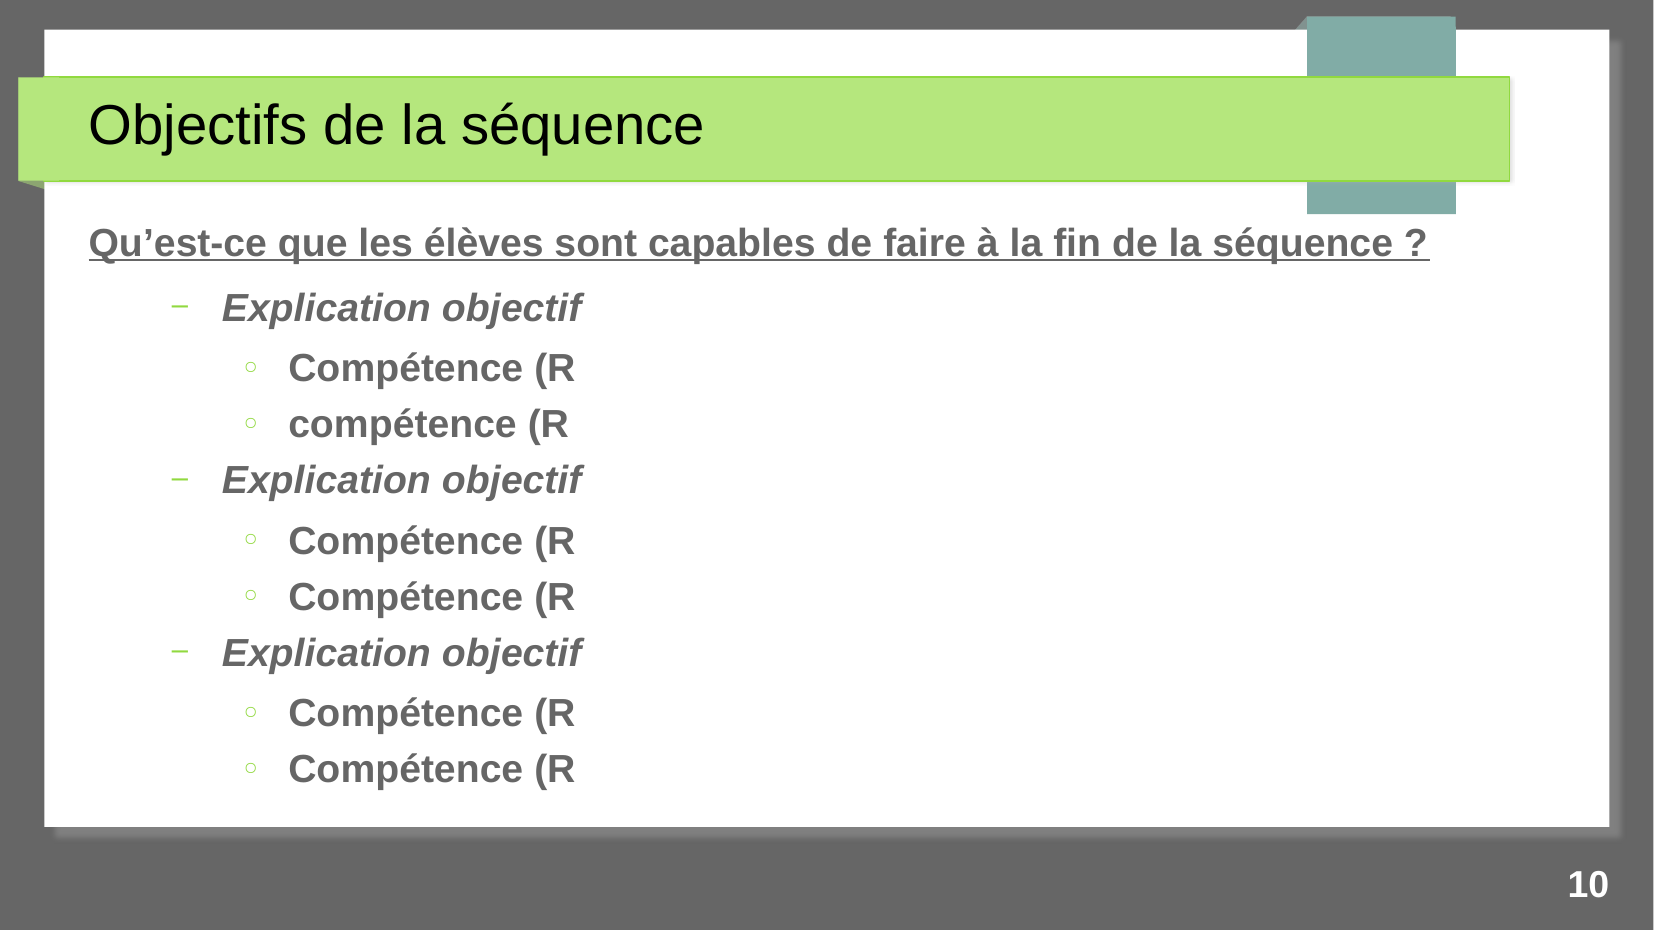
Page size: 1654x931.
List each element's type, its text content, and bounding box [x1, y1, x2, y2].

text_box 20 [974, 856, 1625, 916]
list Qu’est-ce que les élèves sont capables de faire à la fin de la séquence ? Explication objectif Compétence (R compétence (R Explication objectif Compétence (R Compétence (R Explication objectif Compétence (R Compétence (R [88, 221, 1565, 798]
title Objectifs de la séquence [88, 73, 1506, 178]
